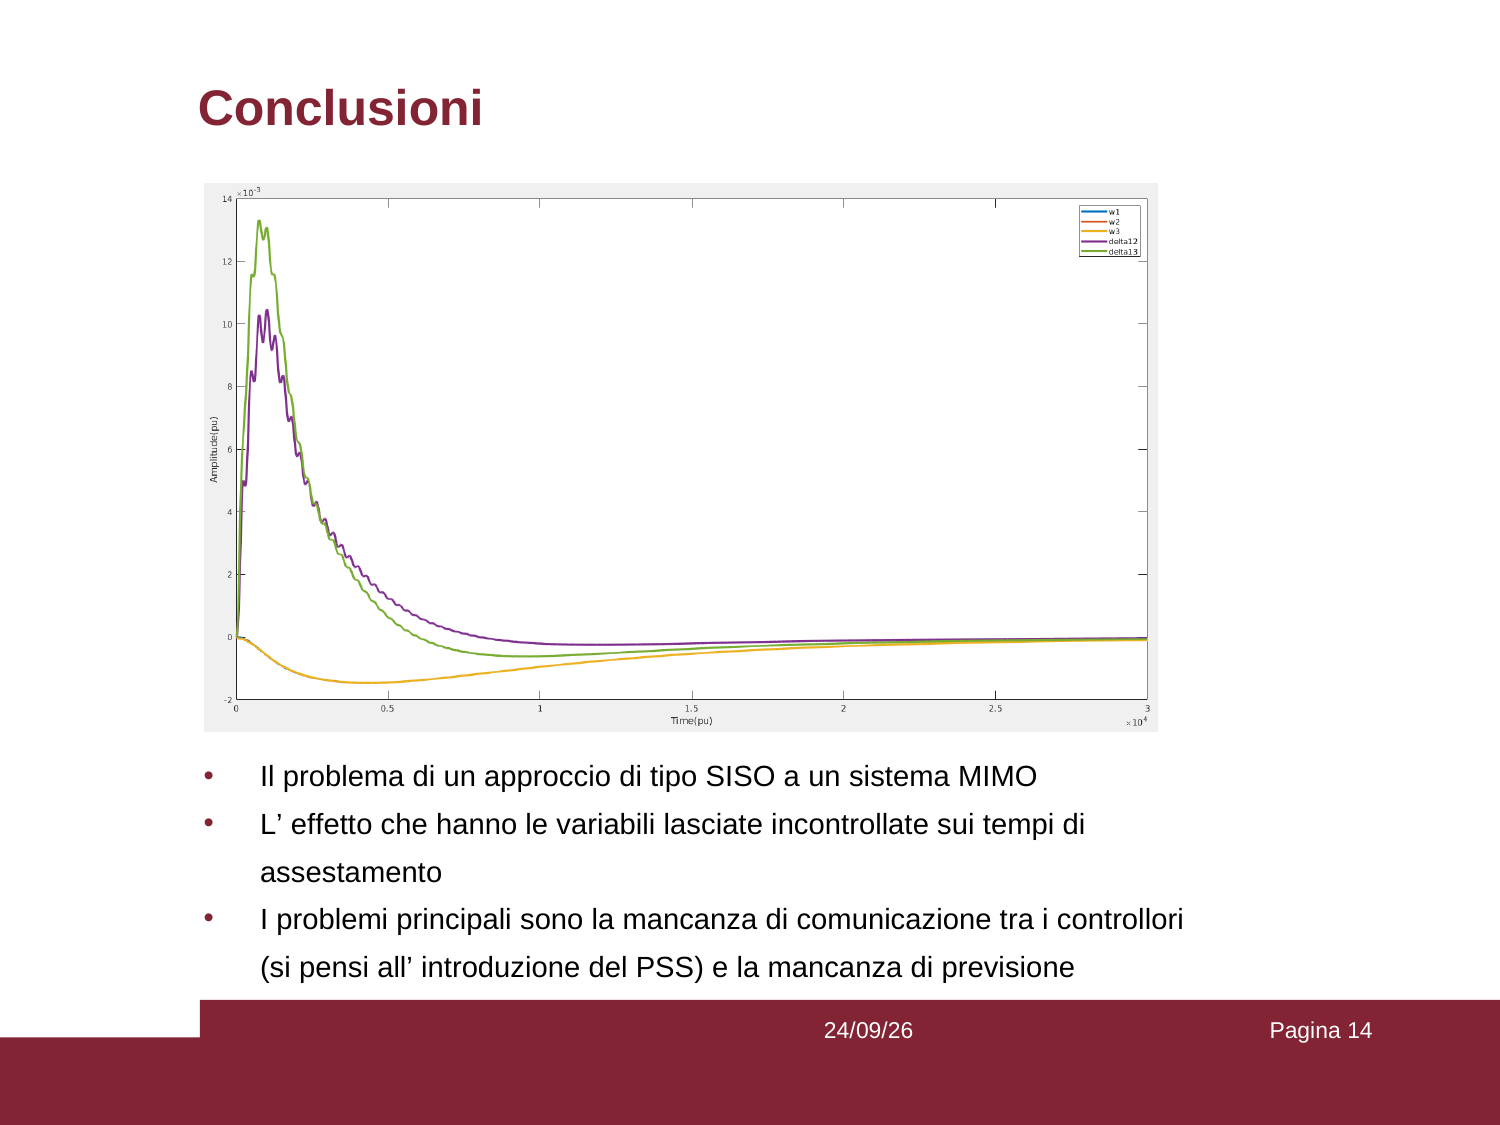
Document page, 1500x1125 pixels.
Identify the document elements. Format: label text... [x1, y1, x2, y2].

title Conclusioni [183, 67, 1400, 150]
list Il problema di un approccio di tipo SISO a un sistema MIMO L’ effetto che hanno le variabili lasciate incontrollate sui tempi di assestamento I problemi principali sono la mancanza di comunicazione tra i controllori (si pensi all’ introduzione del PSS) e la mancanza di previsione [188, 750, 1300, 1081]
picture [204, 183, 1158, 732]
